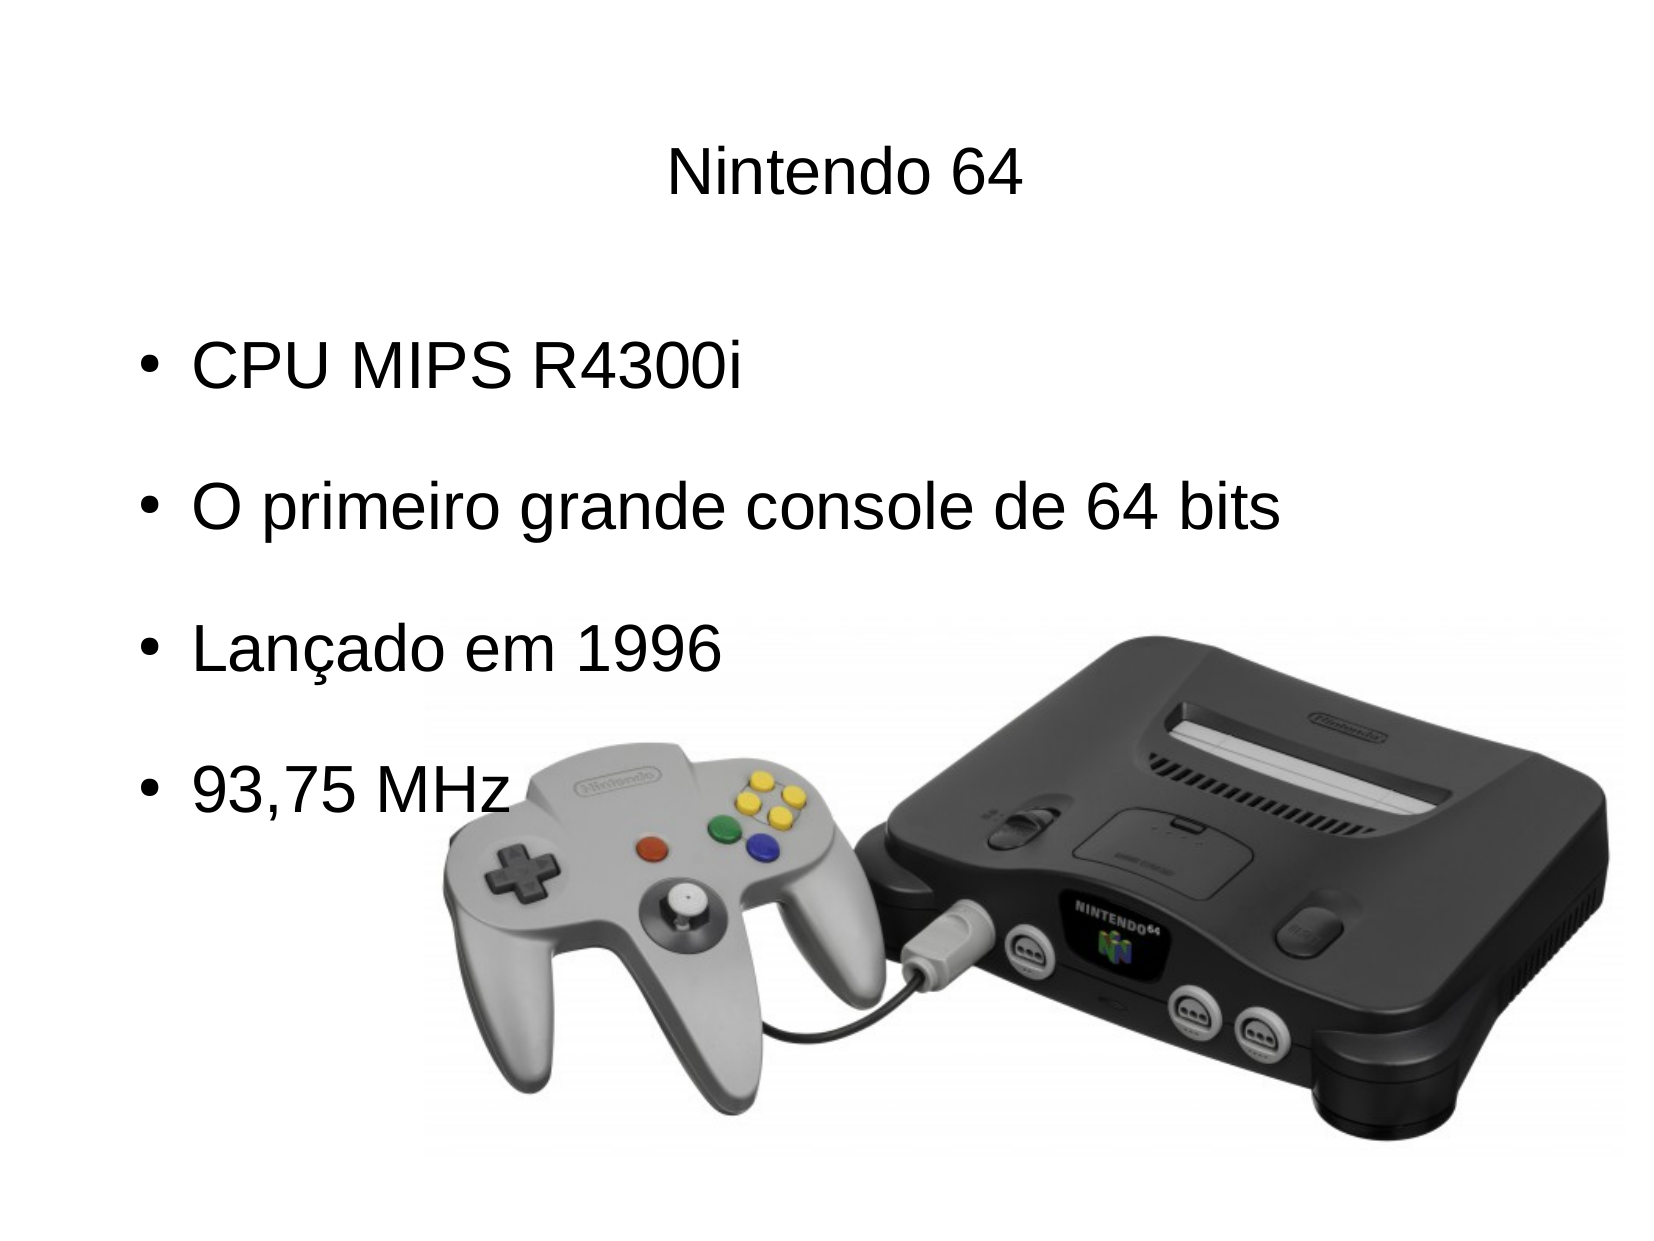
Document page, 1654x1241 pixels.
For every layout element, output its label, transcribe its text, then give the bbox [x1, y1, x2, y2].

picture [425, 613, 1626, 1158]
title Nintendo 64 [82, 49, 1571, 257]
list CPU MIPS R4300i O primeiro grande console de 64 bits Lançado em 1996 93,75 MHz [82, 290, 1571, 1010]
